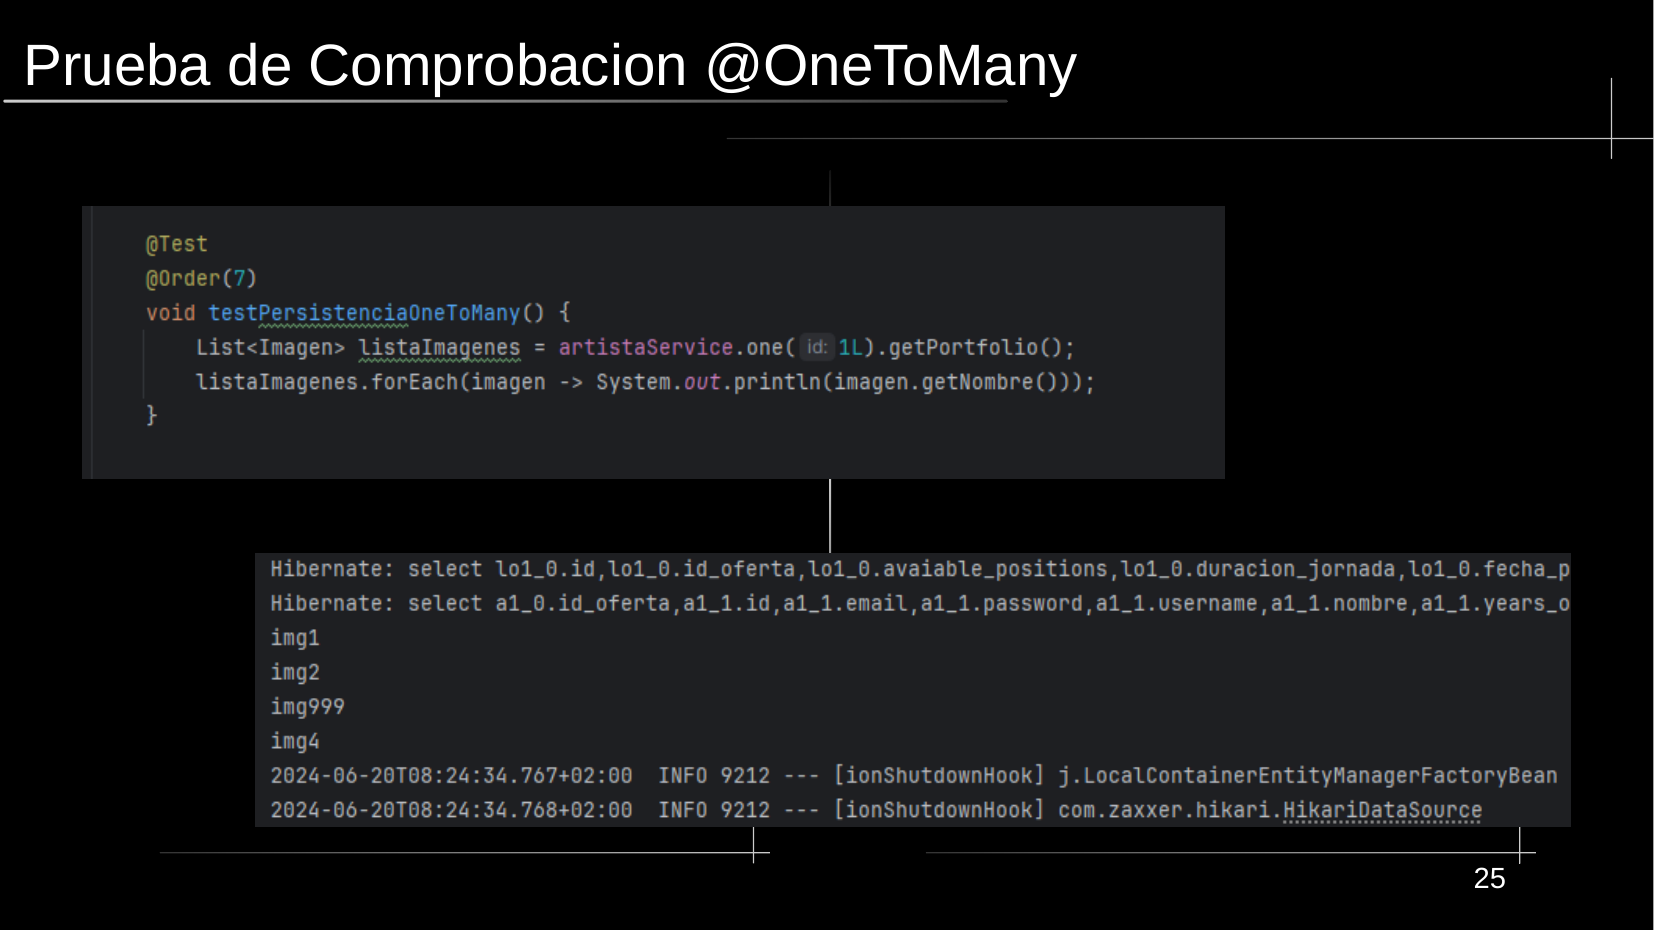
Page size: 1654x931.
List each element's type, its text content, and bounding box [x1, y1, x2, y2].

picture [82, 206, 1225, 479]
picture [255, 553, 1571, 827]
title Prueba de Comprobacion @OneToMany [23, 11, 1589, 119]
